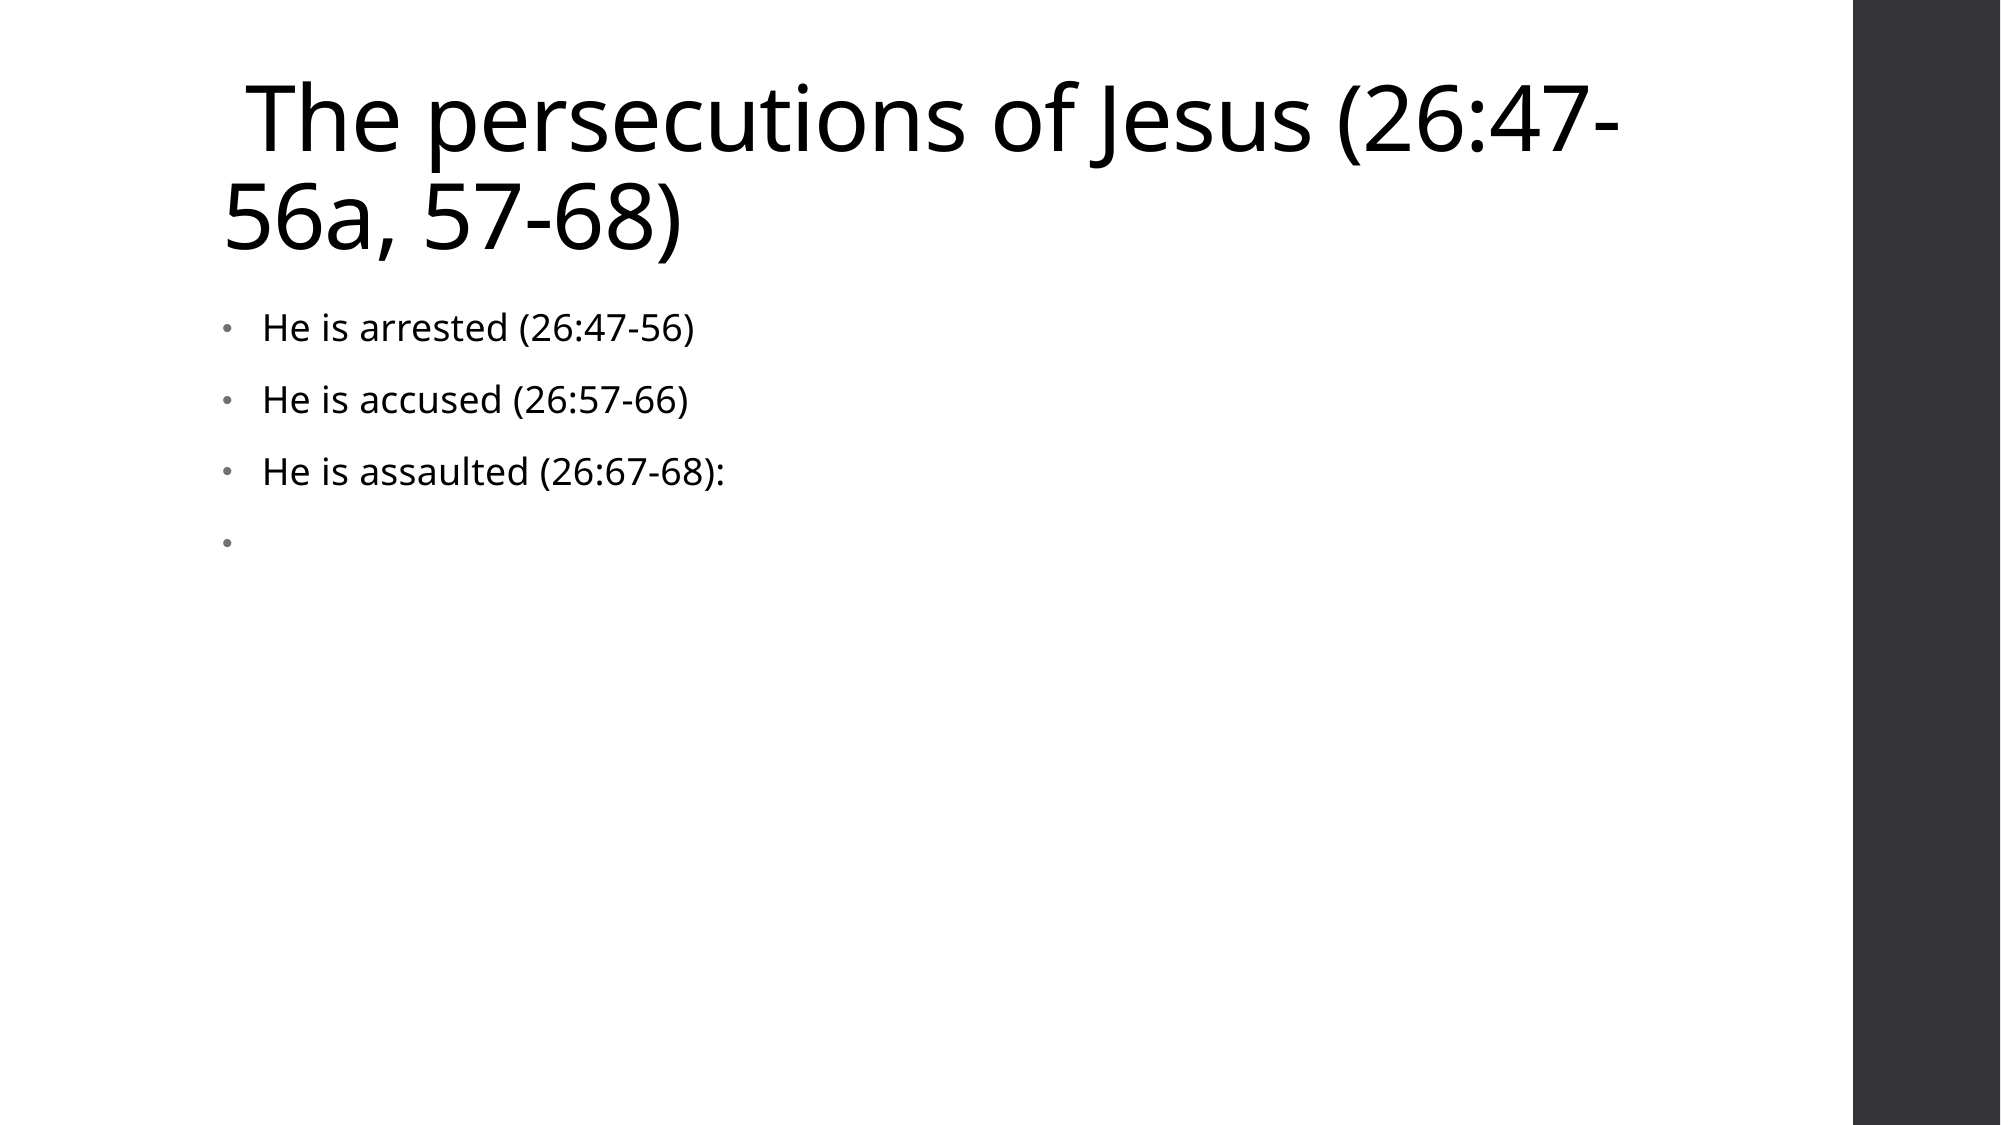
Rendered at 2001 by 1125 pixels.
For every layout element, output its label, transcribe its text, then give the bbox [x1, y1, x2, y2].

list He is arrested (26:47-56) He is accused (26:57-66) He is assaulted (26:67-68): [206, 299, 1617, 1014]
title The persecutions of Jesus (26:47-56a, 57-68) [206, 60, 1797, 278]
